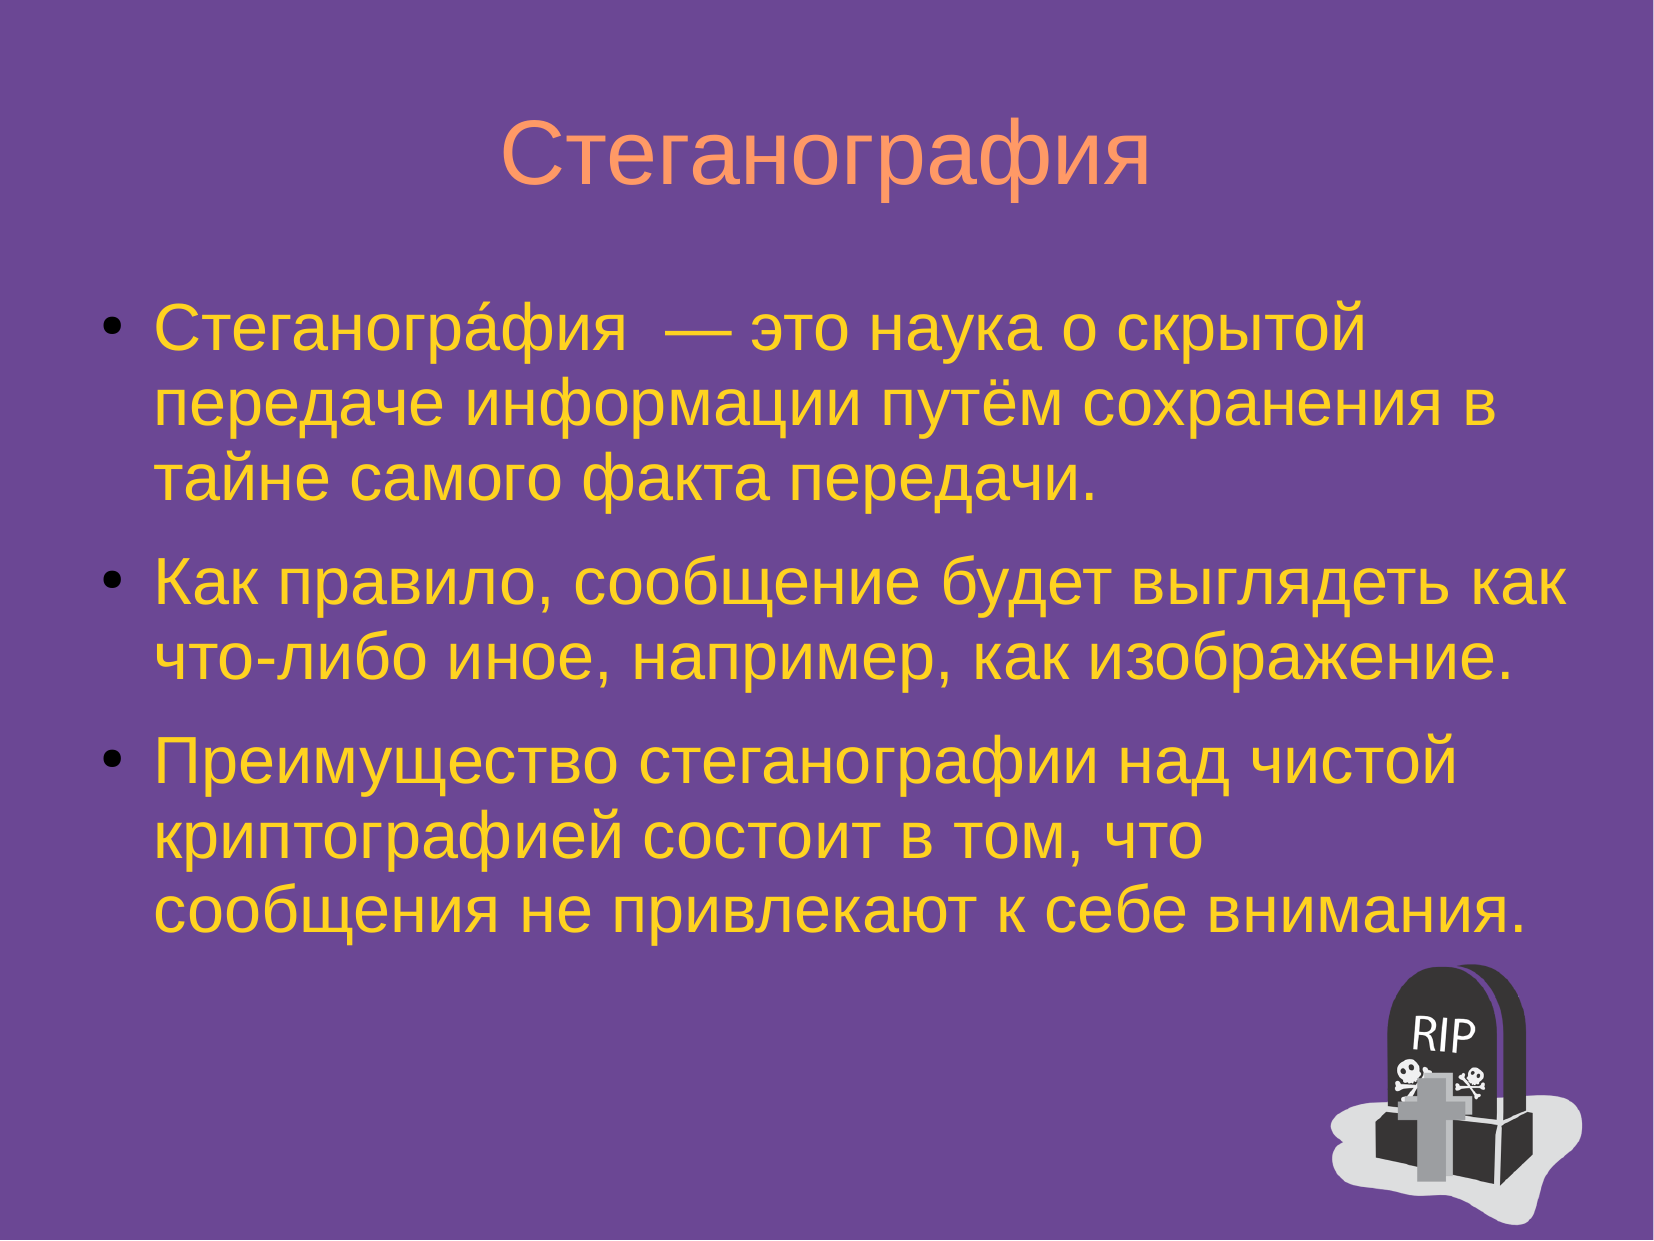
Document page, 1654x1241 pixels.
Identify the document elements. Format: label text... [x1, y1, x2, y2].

picture [1322, 956, 1595, 1229]
title Стеганография [82, 49, 1571, 257]
list Стеганогра́фия — это наука о скрытой передаче информации путём сохранения в тайне самого факта передачи. Как правило, сообщение будет выглядеть как что-либо иное, например, как изображение. Преимущество стеганографии над чистой криптографией состоит в том, что сообщения не привлекают к себе внимания. [82, 290, 1571, 1010]
